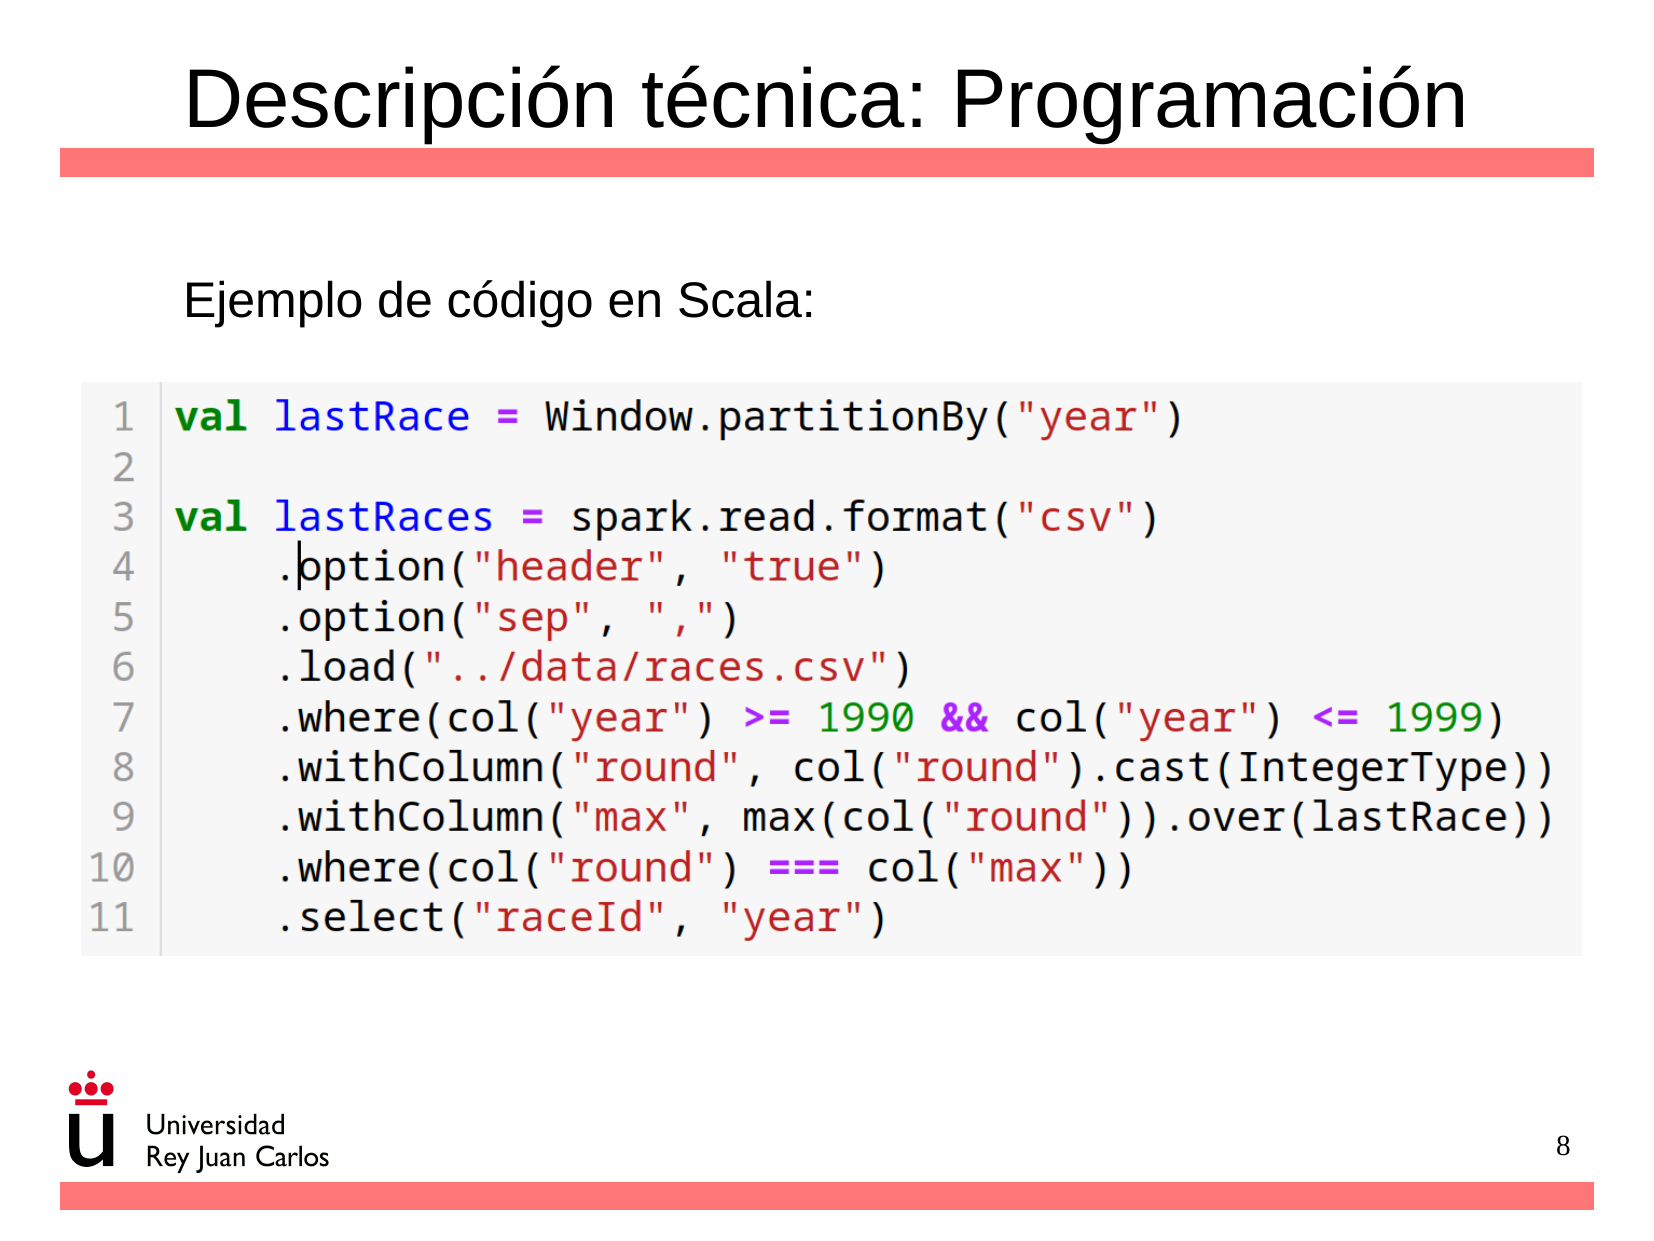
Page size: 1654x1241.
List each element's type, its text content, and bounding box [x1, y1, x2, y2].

title Descripción técnica: Programación [82, 49, 1571, 147]
picture [81, 382, 1582, 956]
text_box [59, 147, 1595, 178]
text_box [59, 1181, 1595, 1211]
picture [65, 1045, 331, 1181]
list Ejemplo de código en Scala: [112, 178, 1536, 382]
